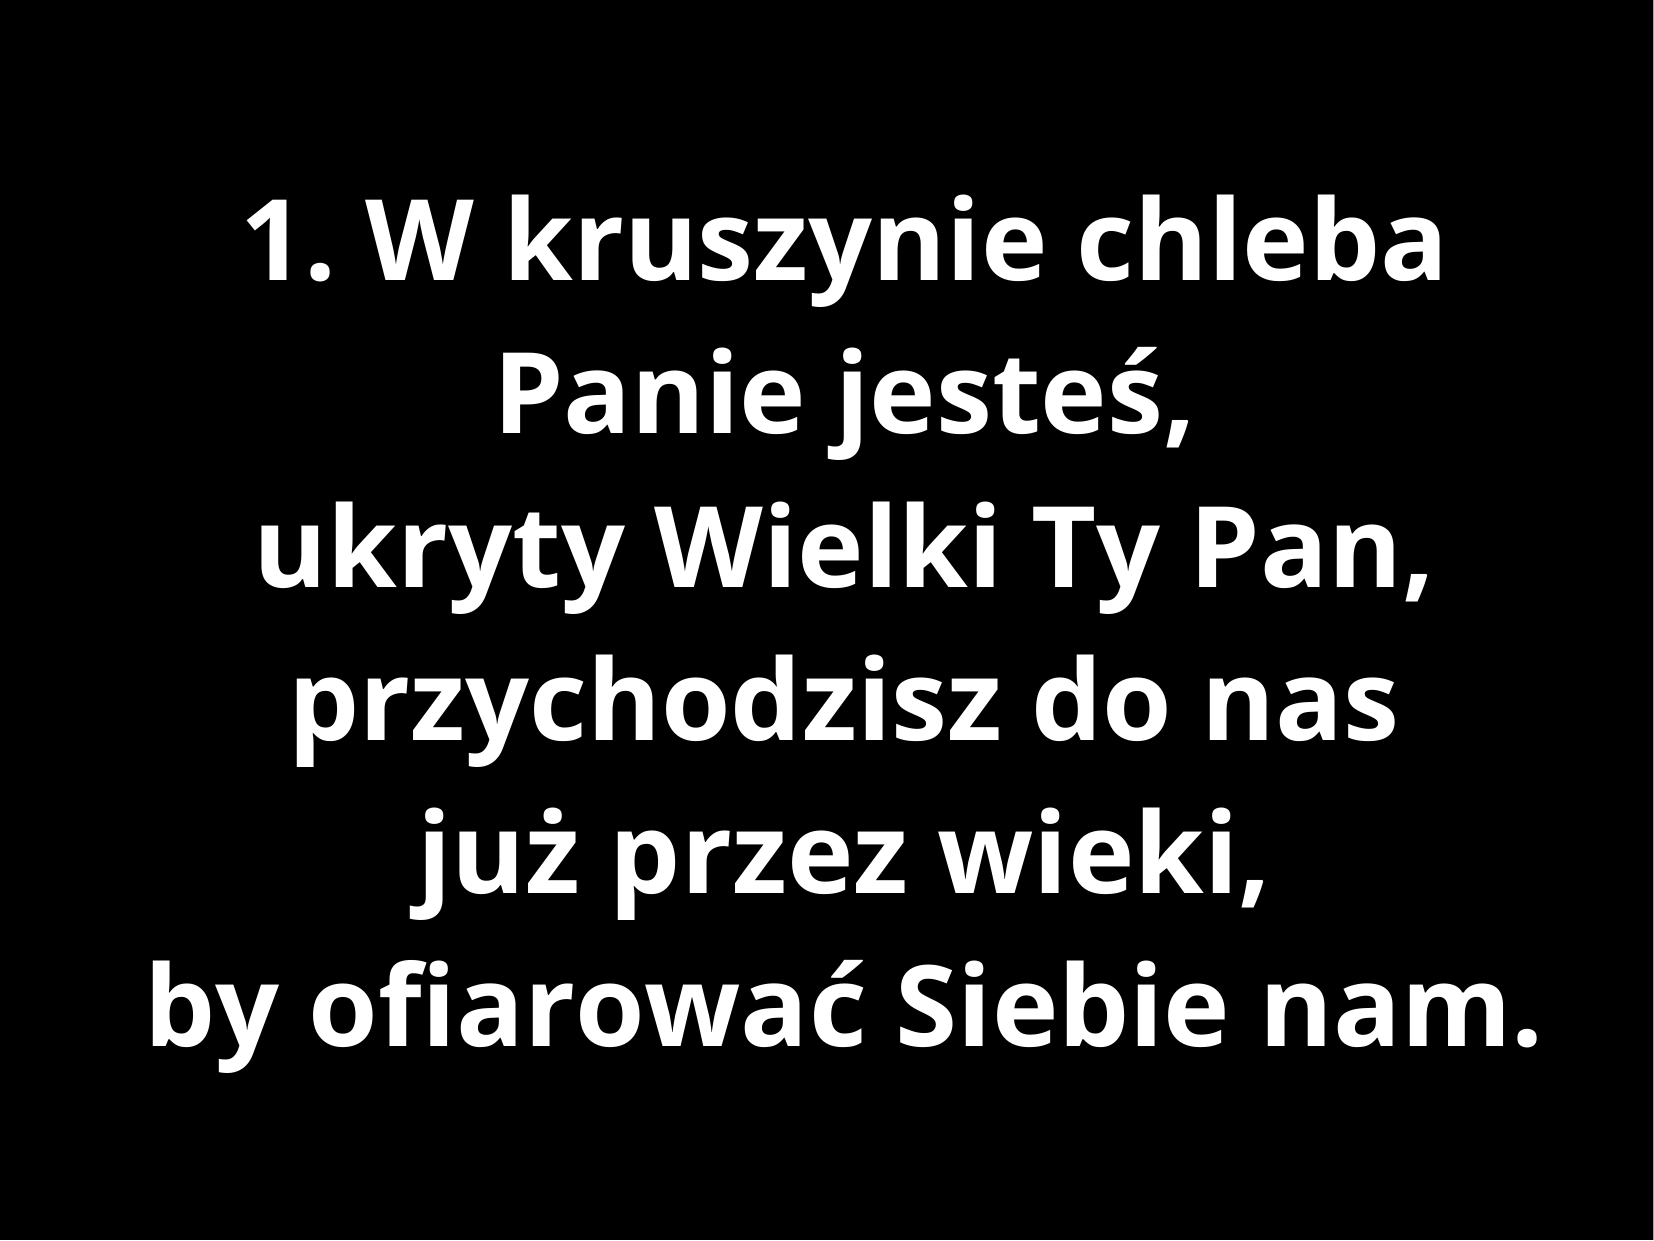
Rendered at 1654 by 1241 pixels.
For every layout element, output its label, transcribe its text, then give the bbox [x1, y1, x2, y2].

subtitle 1. W kruszynie chleba Panie jesteś, ukryty Wielki Ty Pan, przychodzisz do nas już przez wieki, by ofiarować Siebie nam. [0, 0, 1654, 1241]
